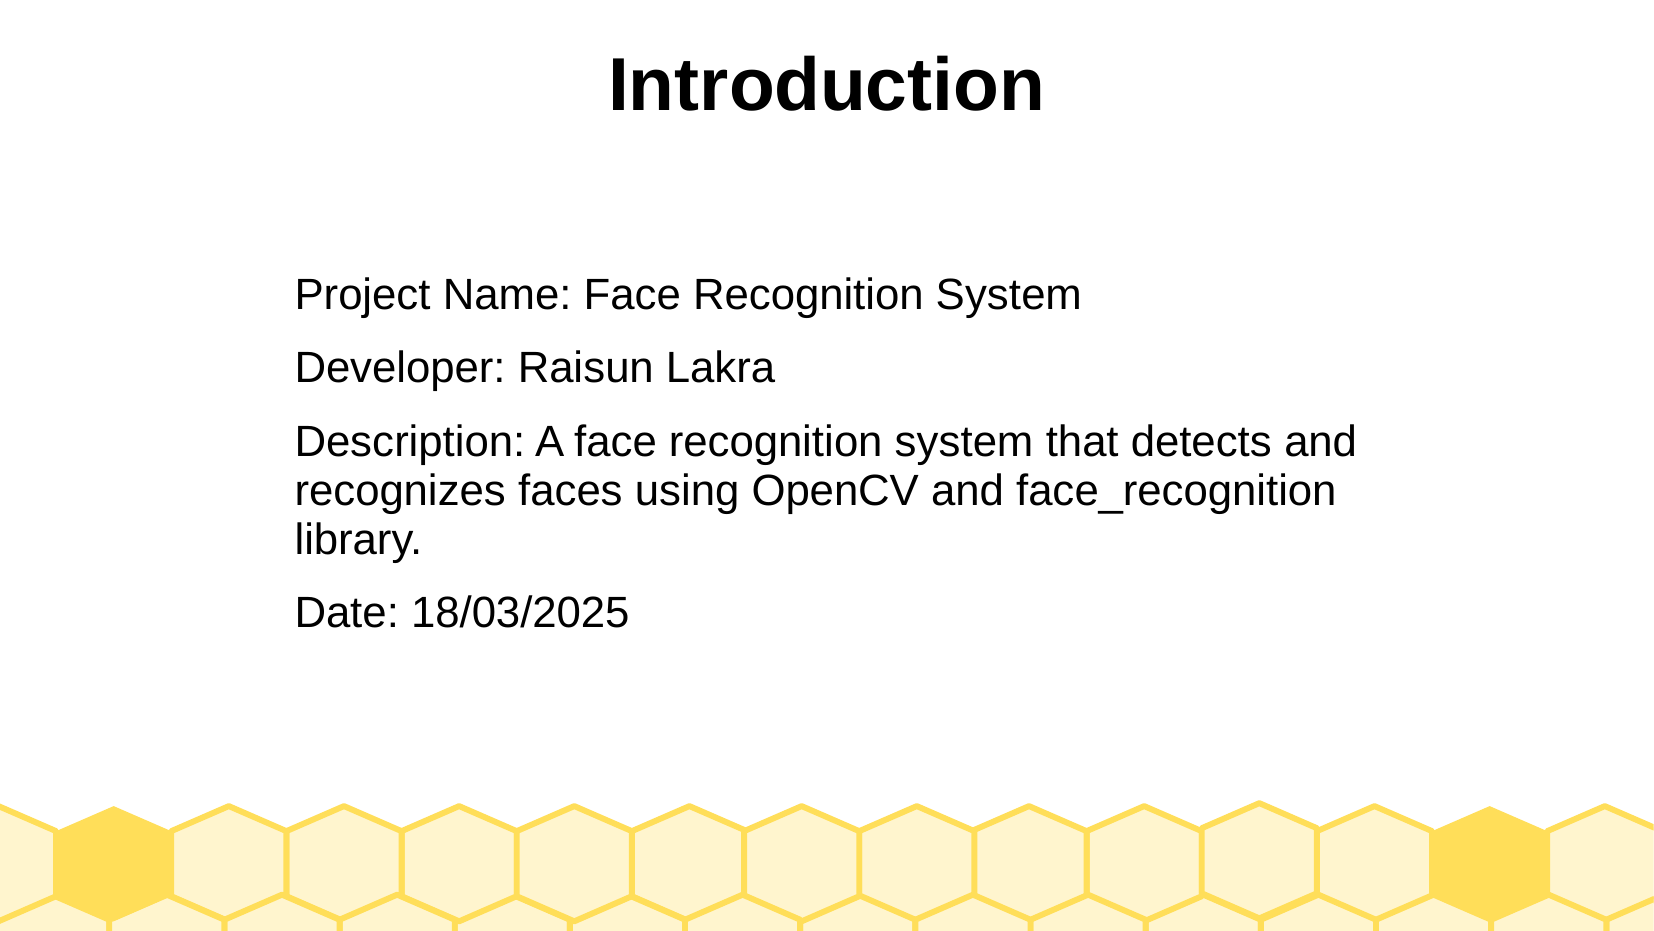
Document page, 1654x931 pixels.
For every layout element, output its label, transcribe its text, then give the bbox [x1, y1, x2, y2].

title Introduction [88, 29, 1565, 178]
text_box Project Name: Face Recognition System Developer: Raisun Lakra Description: A face recognition system that detects and recognizes faces using OpenCV and face_recognition library. Date: 18/03/2025 [279, 262, 1381, 580]
